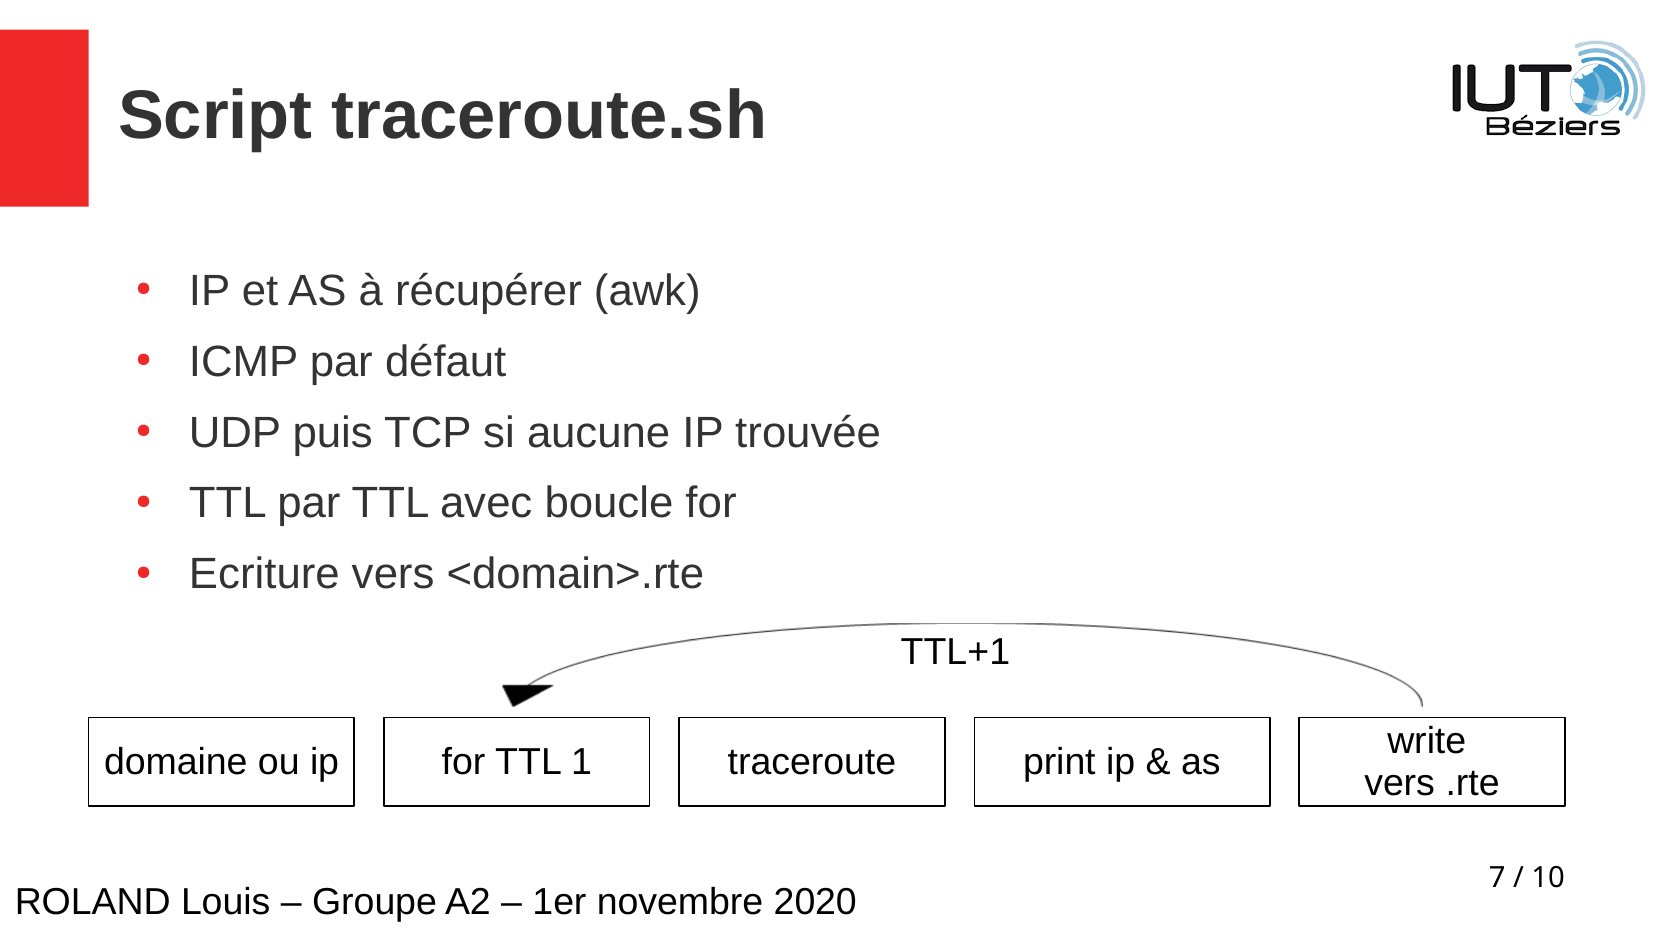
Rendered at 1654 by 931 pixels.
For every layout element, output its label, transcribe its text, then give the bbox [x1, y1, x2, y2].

list IP et AS à récupérer (awk) ICMP par défaut UDP puis TCP si aucune IP trouvée TTL par TTL avec boucle for Ecriture vers <domain>.rte [118, 265, 1536, 502]
text_box traceroute [679, 717, 945, 807]
picture [1443, 11, 1654, 160]
title Script traceroute.sh [118, 37, 1571, 193]
text_box ROLAND Louis – Groupe A2 – 1er novembre 2020 [0, 873, 1477, 931]
text_box for TTL 1 [383, 717, 650, 807]
text_box print ip & as [974, 717, 1270, 807]
picture [501, 623, 1424, 712]
text_box write vers .rte [1299, 717, 1565, 807]
text_box TTL+1 [885, 623, 1182, 680]
text_box domaine ou ip [88, 717, 355, 807]
